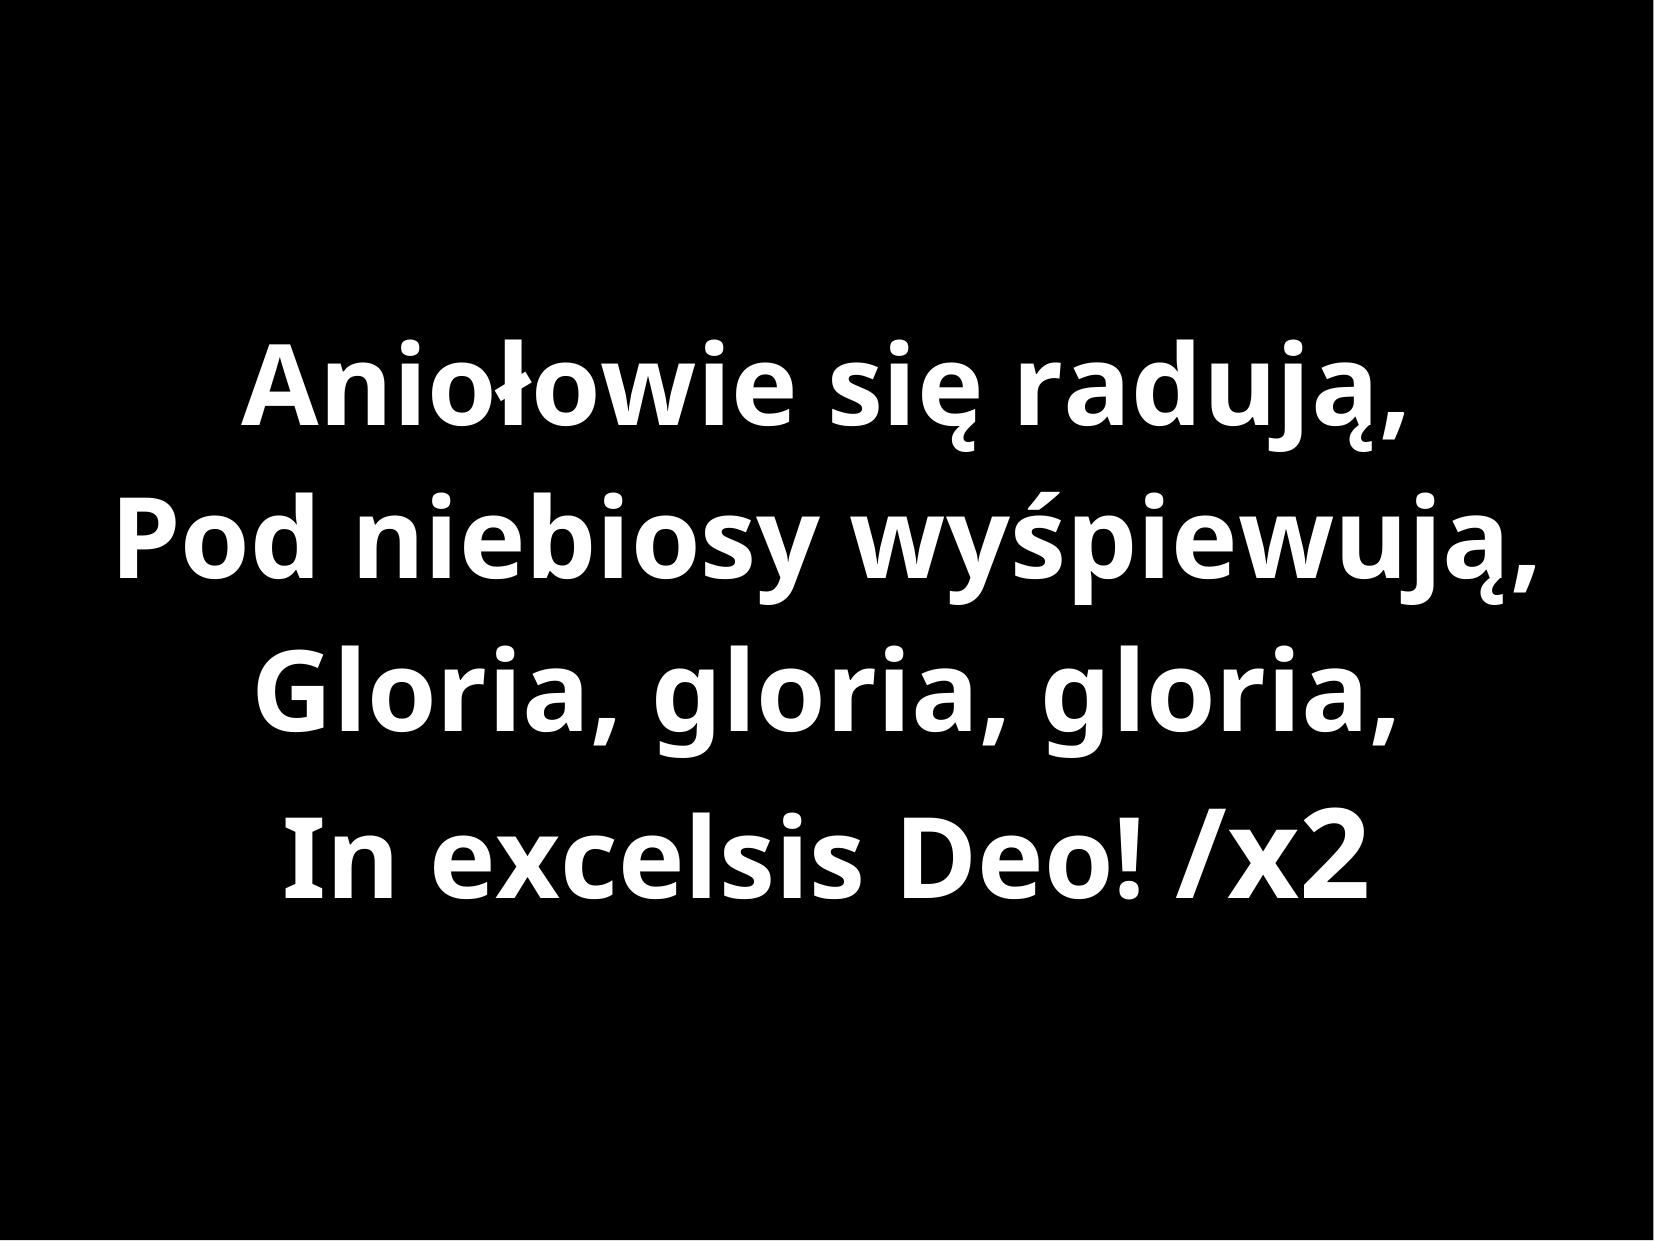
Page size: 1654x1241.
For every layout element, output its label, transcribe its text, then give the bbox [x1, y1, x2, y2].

title Aniołowie się radują, Pod niebiosy wyśpiewują, Gloria, gloria, gloria, In excelsis Deo! /x2 [0, 0, 1654, 1241]
